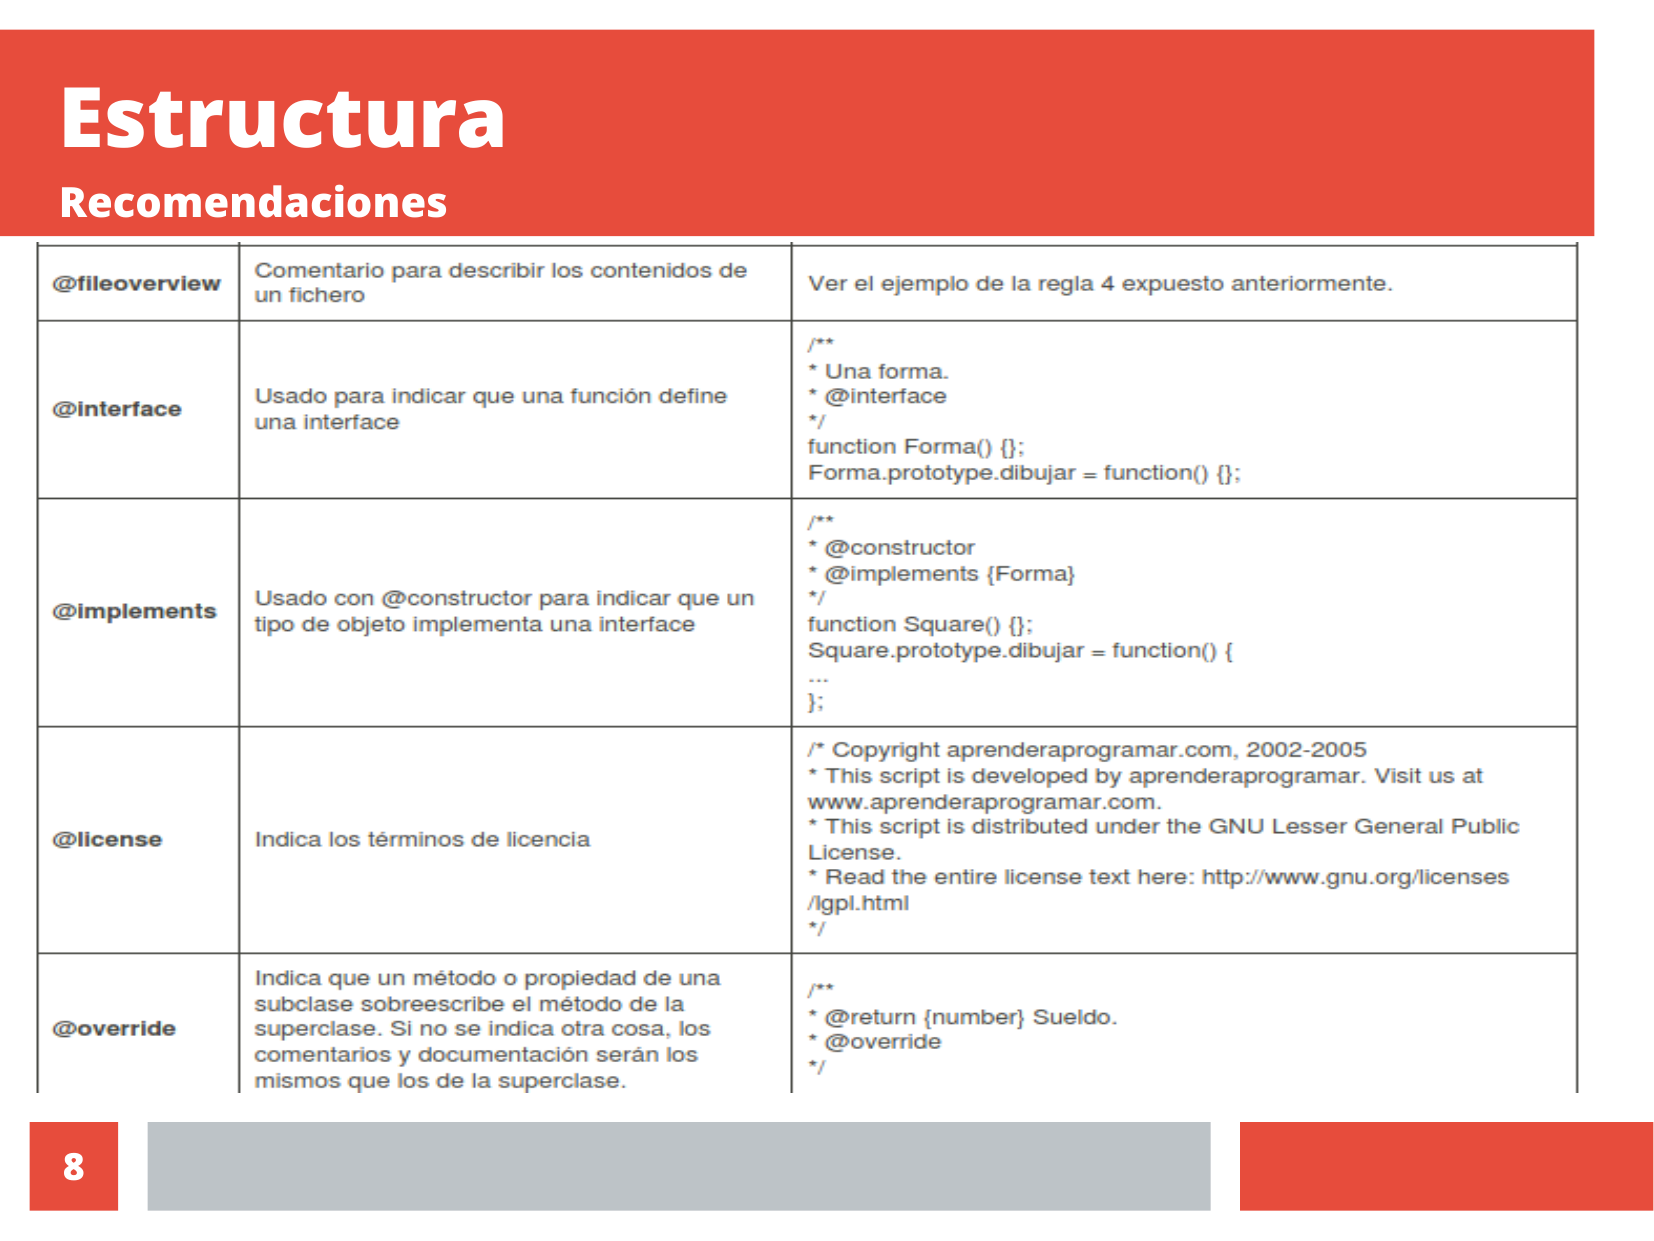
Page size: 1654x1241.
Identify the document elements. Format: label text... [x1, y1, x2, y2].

title Estructura Recomendaciones [59, 59, 1595, 207]
picture [35, 242, 1583, 1093]
